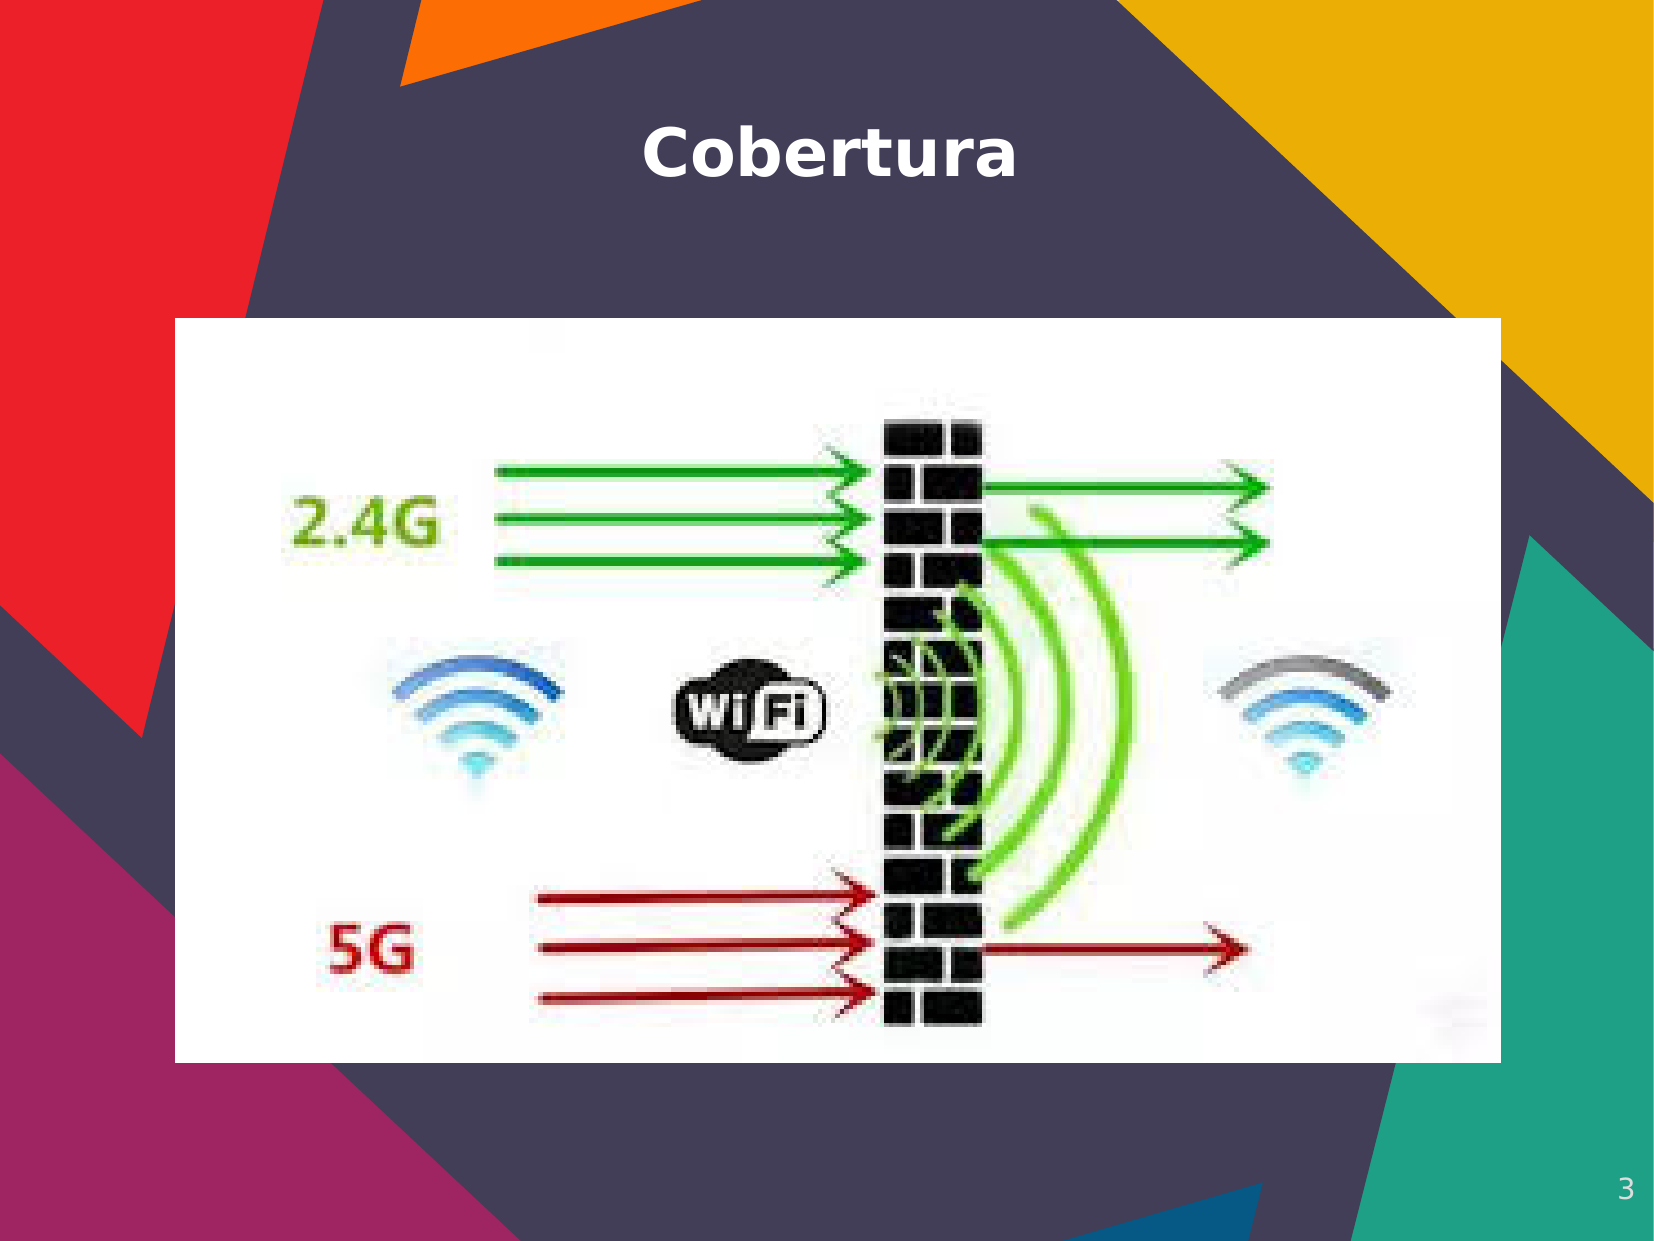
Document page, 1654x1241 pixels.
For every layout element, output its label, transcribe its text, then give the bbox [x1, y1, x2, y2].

title Cobertura [289, 49, 1372, 257]
picture [175, 318, 1501, 1063]
